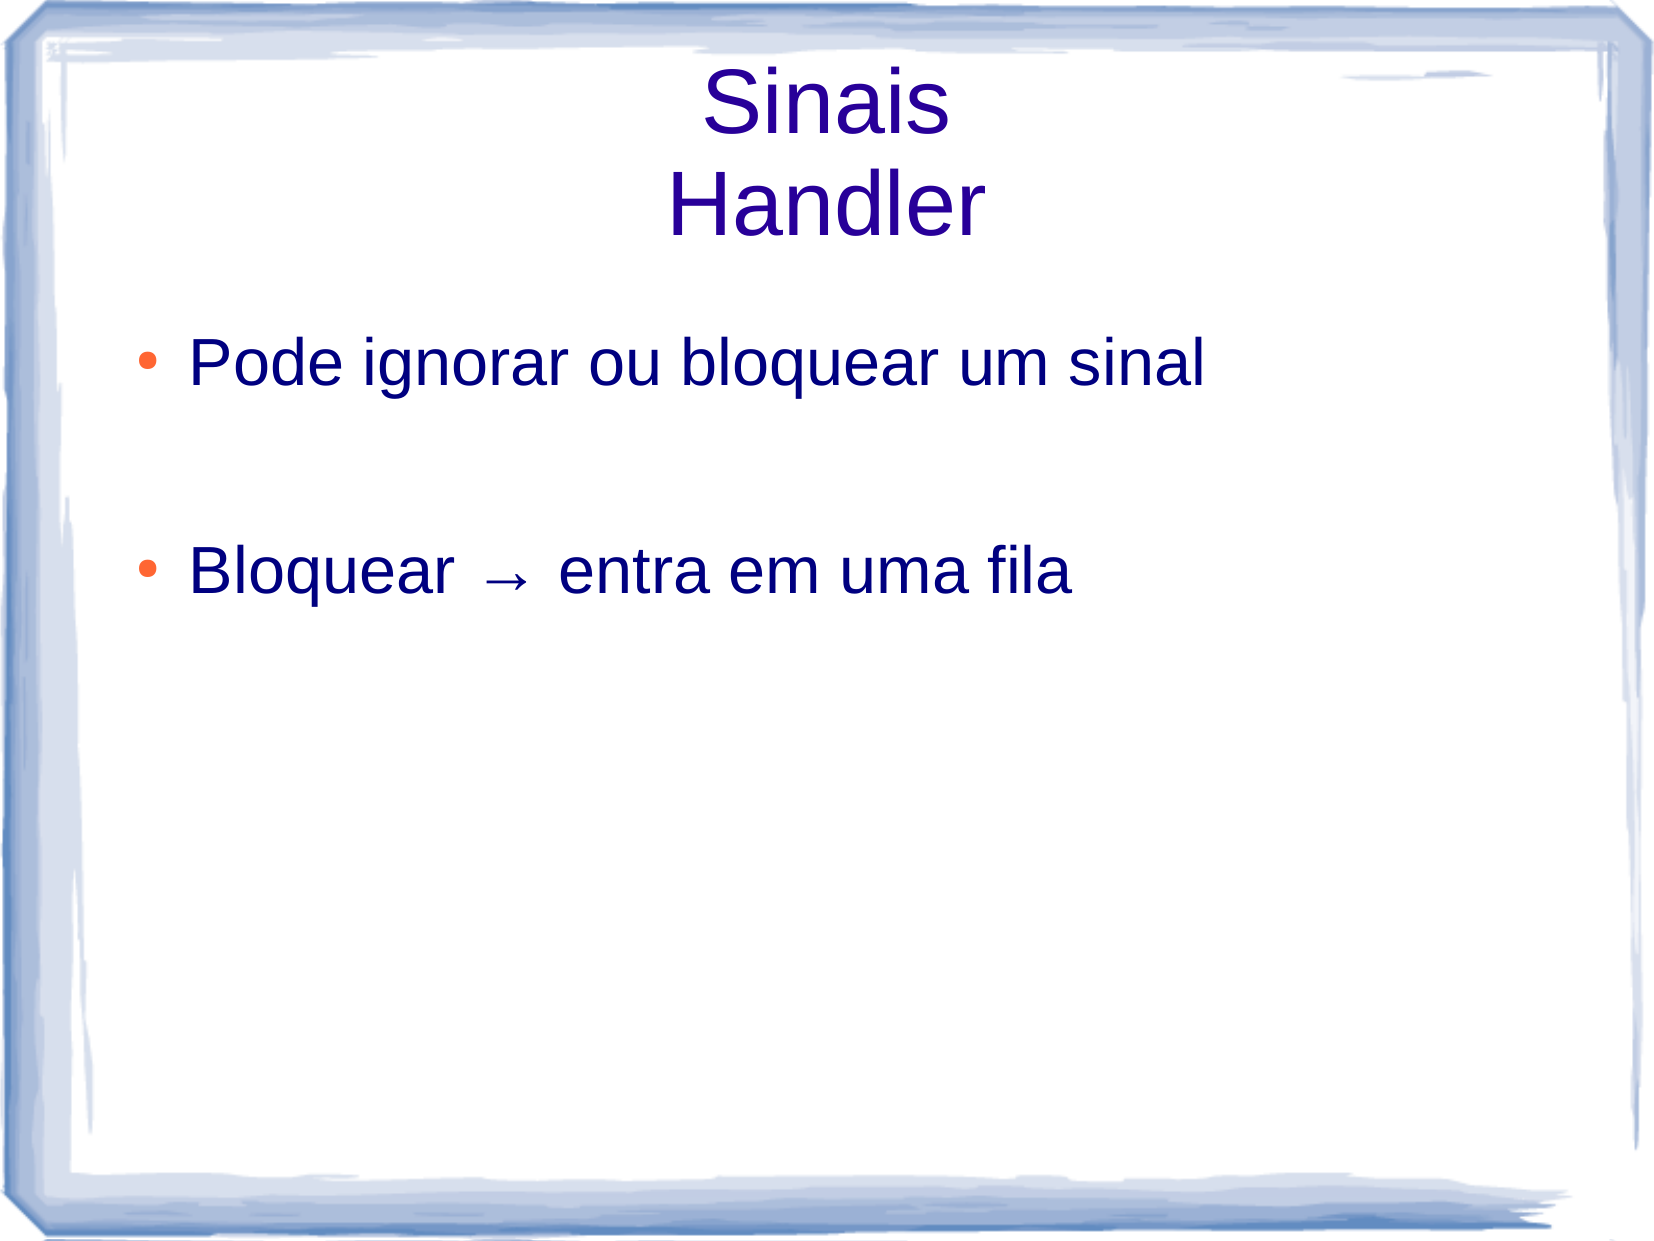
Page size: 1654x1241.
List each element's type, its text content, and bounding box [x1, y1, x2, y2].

title Sinais Handler [82, 49, 1571, 257]
list Pode ignorar ou bloquear um sinal Bloquear → entra em uma fila [118, 324, 1571, 1045]
picture [0, 0, 1654, 1241]
